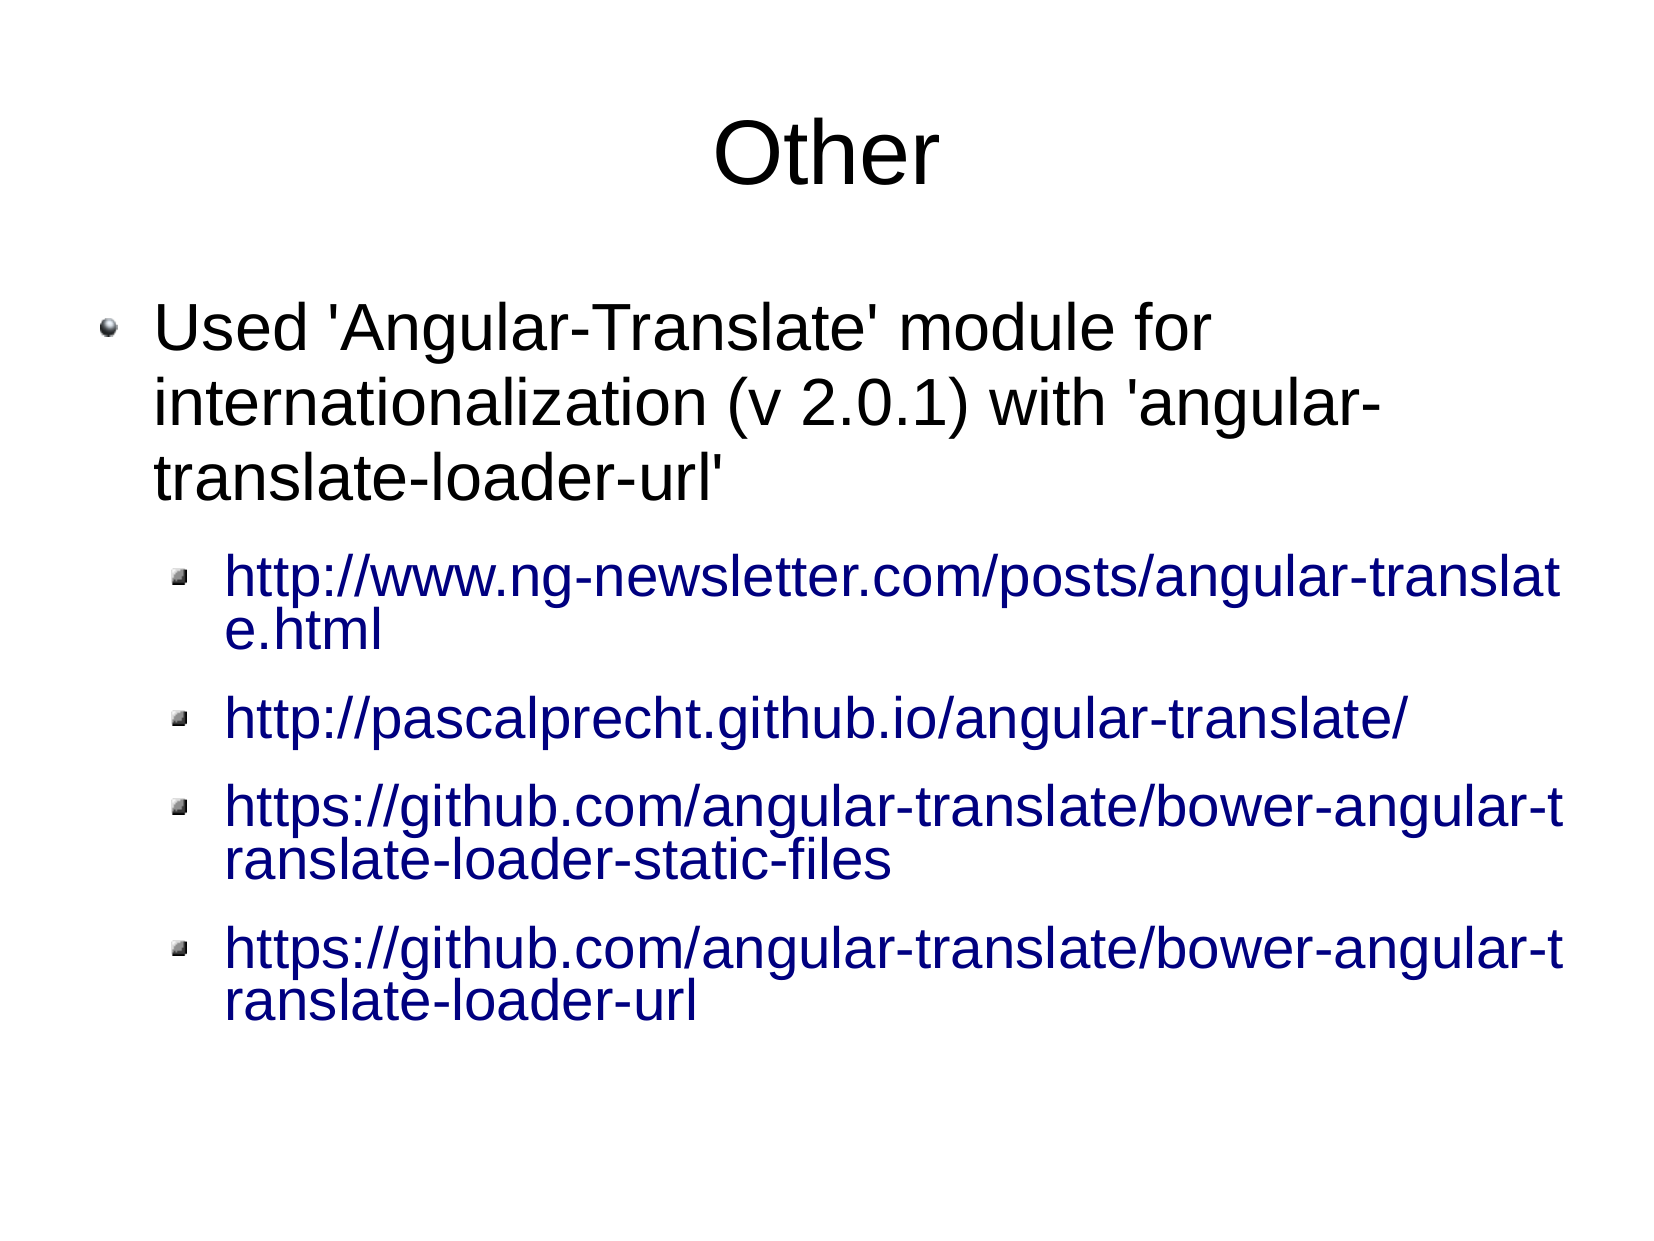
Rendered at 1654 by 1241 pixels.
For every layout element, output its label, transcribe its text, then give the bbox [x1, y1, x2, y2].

title Other [82, 49, 1571, 257]
list Used 'Angular-Translate' module for internationalization (v 2.0.1) with 'angular-translate-loader-url' http://www.ng-newsletter.com/posts/angular-translate.html http://pascalprecht.github.io/angular-translate/ https://github.com/angular-translate/bower-angular-translate-loader-static-files https://github.com/angular-translate/bower-angular-translate-loader-url [82, 290, 1571, 1010]
